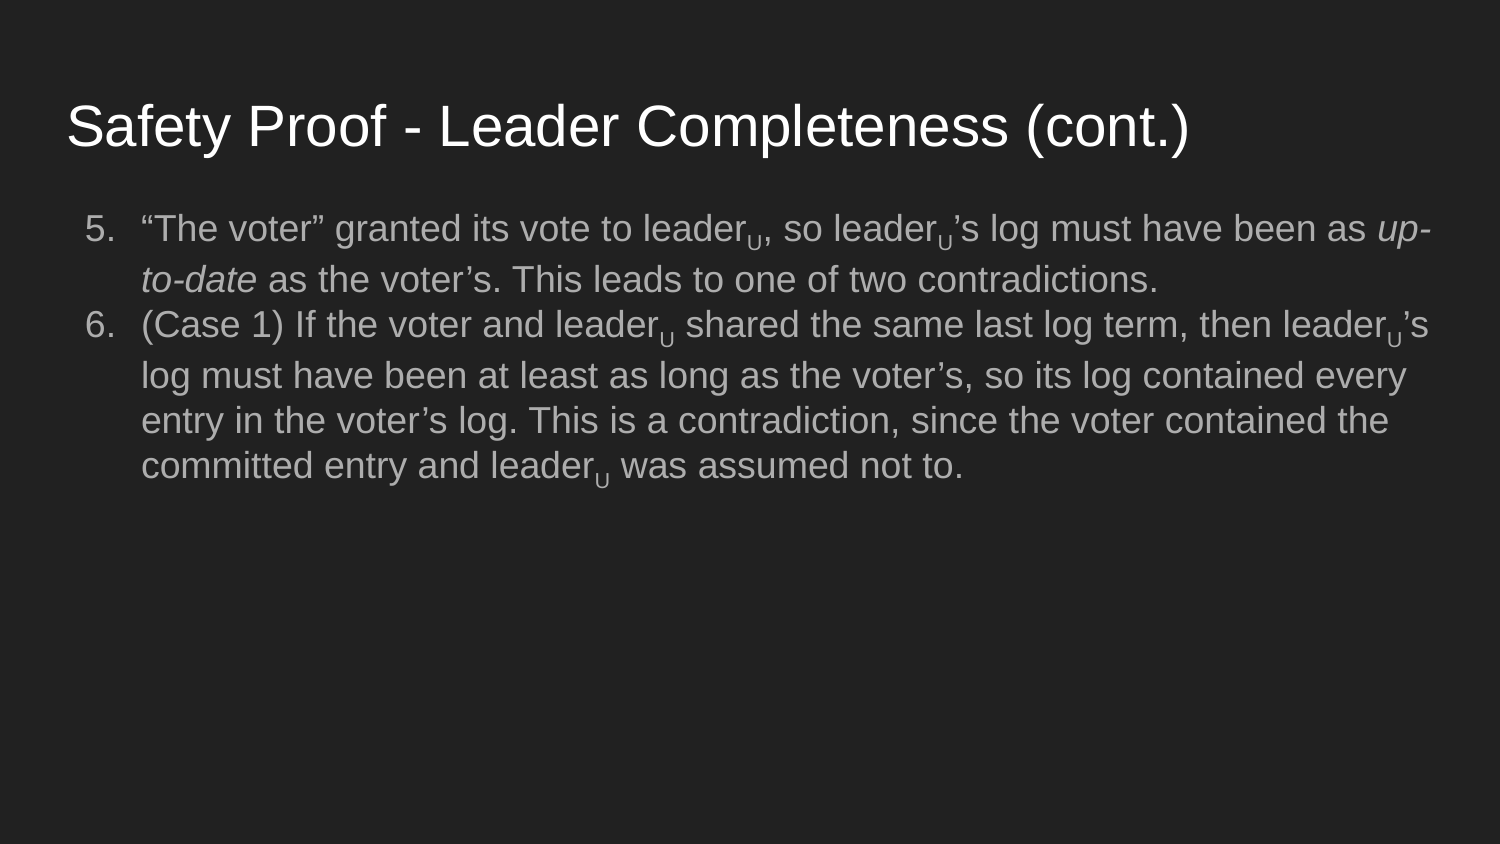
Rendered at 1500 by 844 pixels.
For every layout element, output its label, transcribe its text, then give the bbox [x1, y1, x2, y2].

title Safety Proof - Leader Completeness (cont.) [51, 72, 1449, 167]
list “The voter” granted its vote to leaderU, so leaderU’s log must have been as up-to-date as the voter’s. This leads to one of two contradictions. (Case 1) If the voter and leaderU shared the same last log term, then leaderU’s log must have been at least as long as the voter’s, so its log contained every entry in the voter’s log. This is a contradiction, since the voter contained the committed entry and leaderU was assumed not to. [51, 189, 1449, 750]
